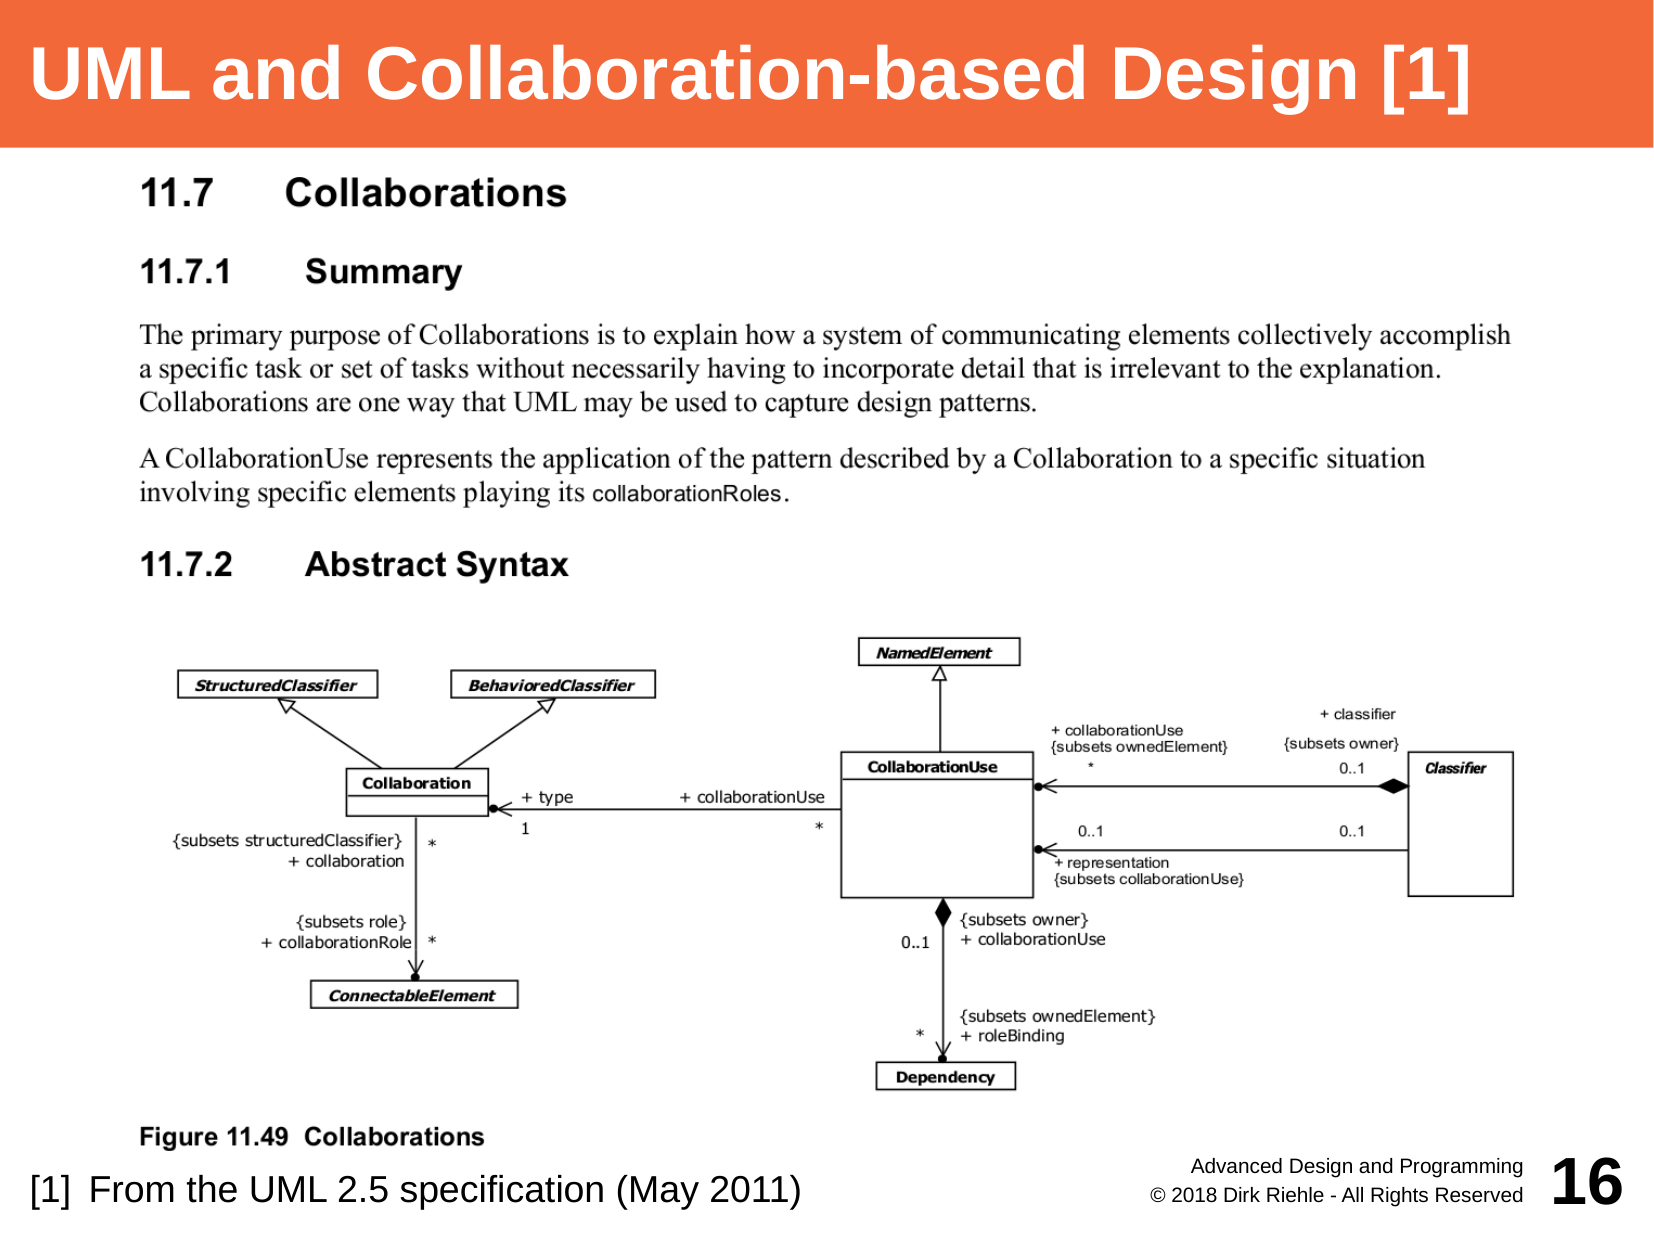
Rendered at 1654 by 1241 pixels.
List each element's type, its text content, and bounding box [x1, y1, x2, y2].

picture [139, 177, 1515, 1152]
text_box [1] From the UML 2.5 specification (May 2011) [0, 1003, 1182, 1241]
title UML and Collaboration-based Design [1] [0, 0, 1654, 148]
